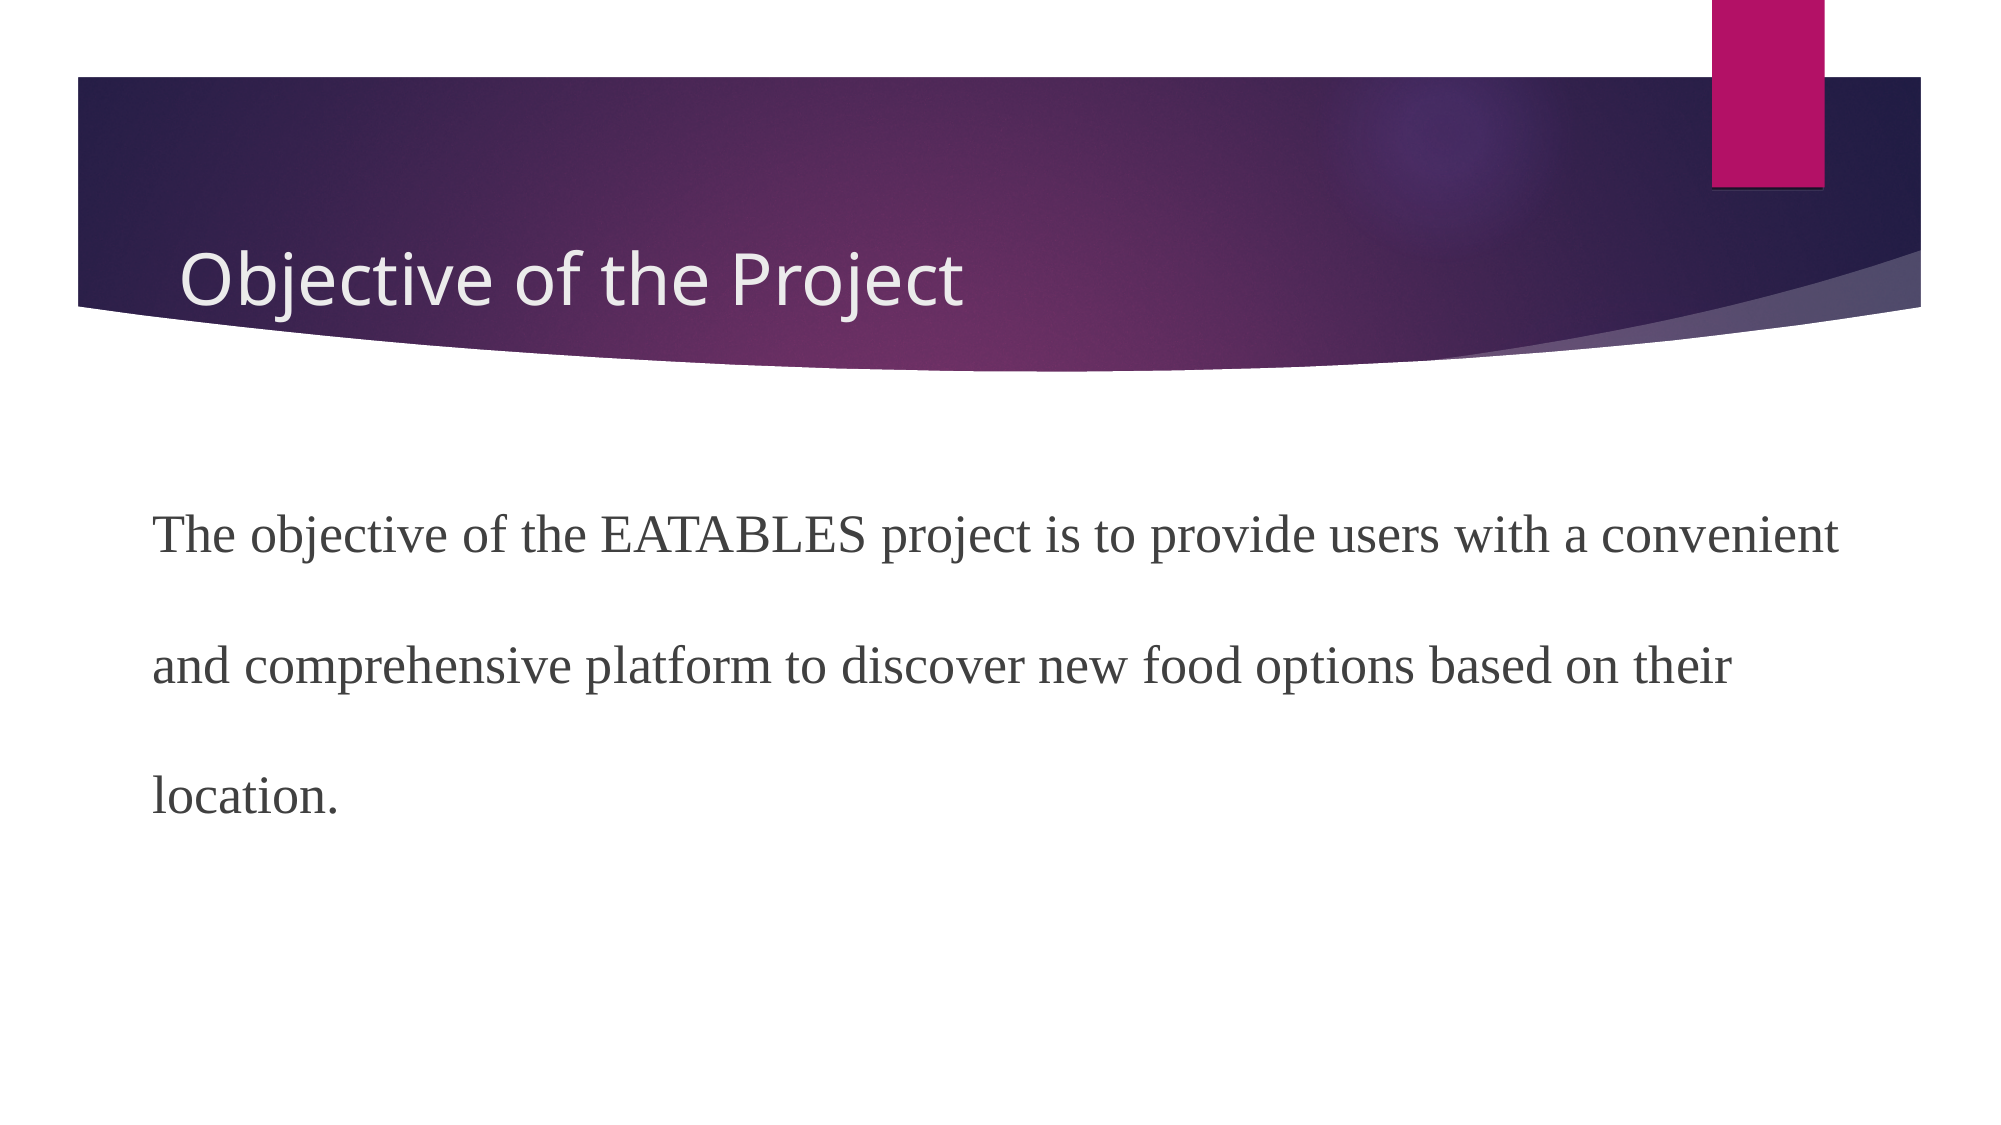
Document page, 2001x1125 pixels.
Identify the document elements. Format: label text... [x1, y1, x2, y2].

picture [79, 78, 1712, 139]
picture [270, 329, 1617, 371]
table_cell Success [1521, 329, 1734, 354]
list The objective of the EATABLES project is to provide users with a convenient and comprehensive platform to discover new food options based on their location. [137, 426, 1863, 1088]
picture [1777, 78, 1920, 293]
title Objective of the Project [51, 139, 1777, 329]
